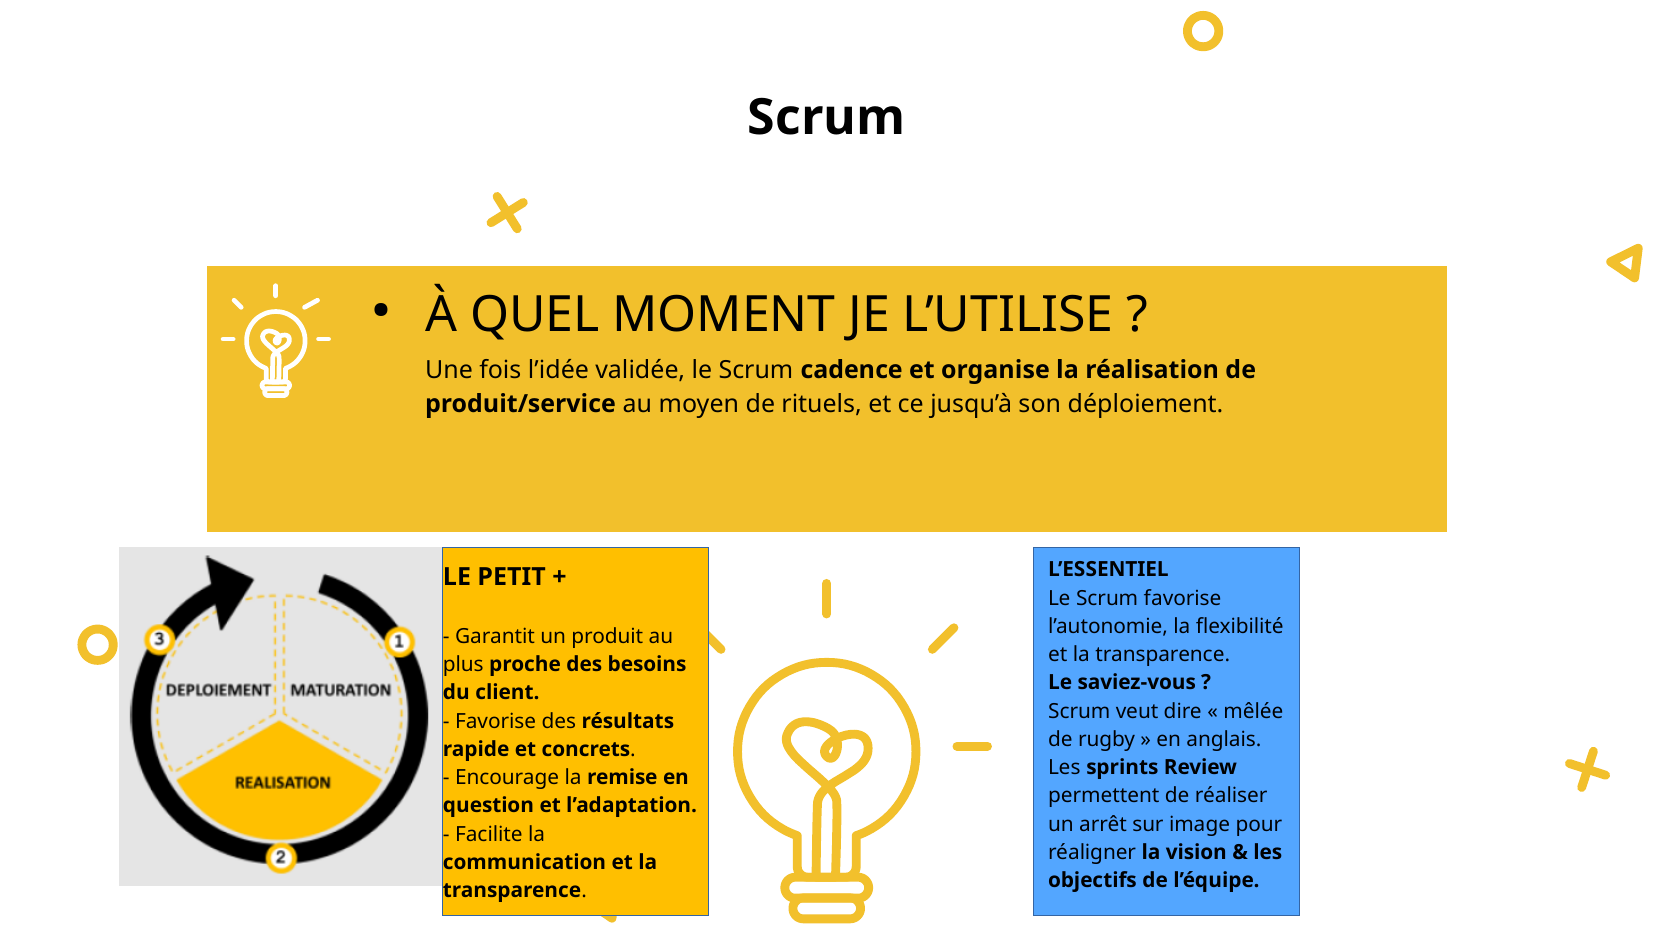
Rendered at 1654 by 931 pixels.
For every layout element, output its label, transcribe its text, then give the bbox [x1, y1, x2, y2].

picture [119, 547, 442, 886]
text_box L’ESSENTIEL Le Scrum favorise l’autonomie, la flexibilité et la transparence. Le saviez-vous ? Scrum veut dire « mêlée de rugby » en anglais. Les sprints Review permettent de réaliser un arrêt sur image pour réaligner la vision & les objectifs de l’équipe. [1033, 546, 1300, 930]
title LE PETIT + - Garantit un produit au plus proche des besoins du client. - Favorise des résultats rapide et concrets. - Encourage la remise en question et l’adaptation. - Facilite la communication et la transparence. [442, 547, 709, 916]
list À QUEL MOMENT JE L’UTILISE ? Une fois l’idée validée, le Scrum cadence et organise la réalisation de produit/service au moyen de rituels, et ce jusqu’à son déploiement. [354, 277, 1447, 532]
title Scrum [82, 37, 1571, 193]
